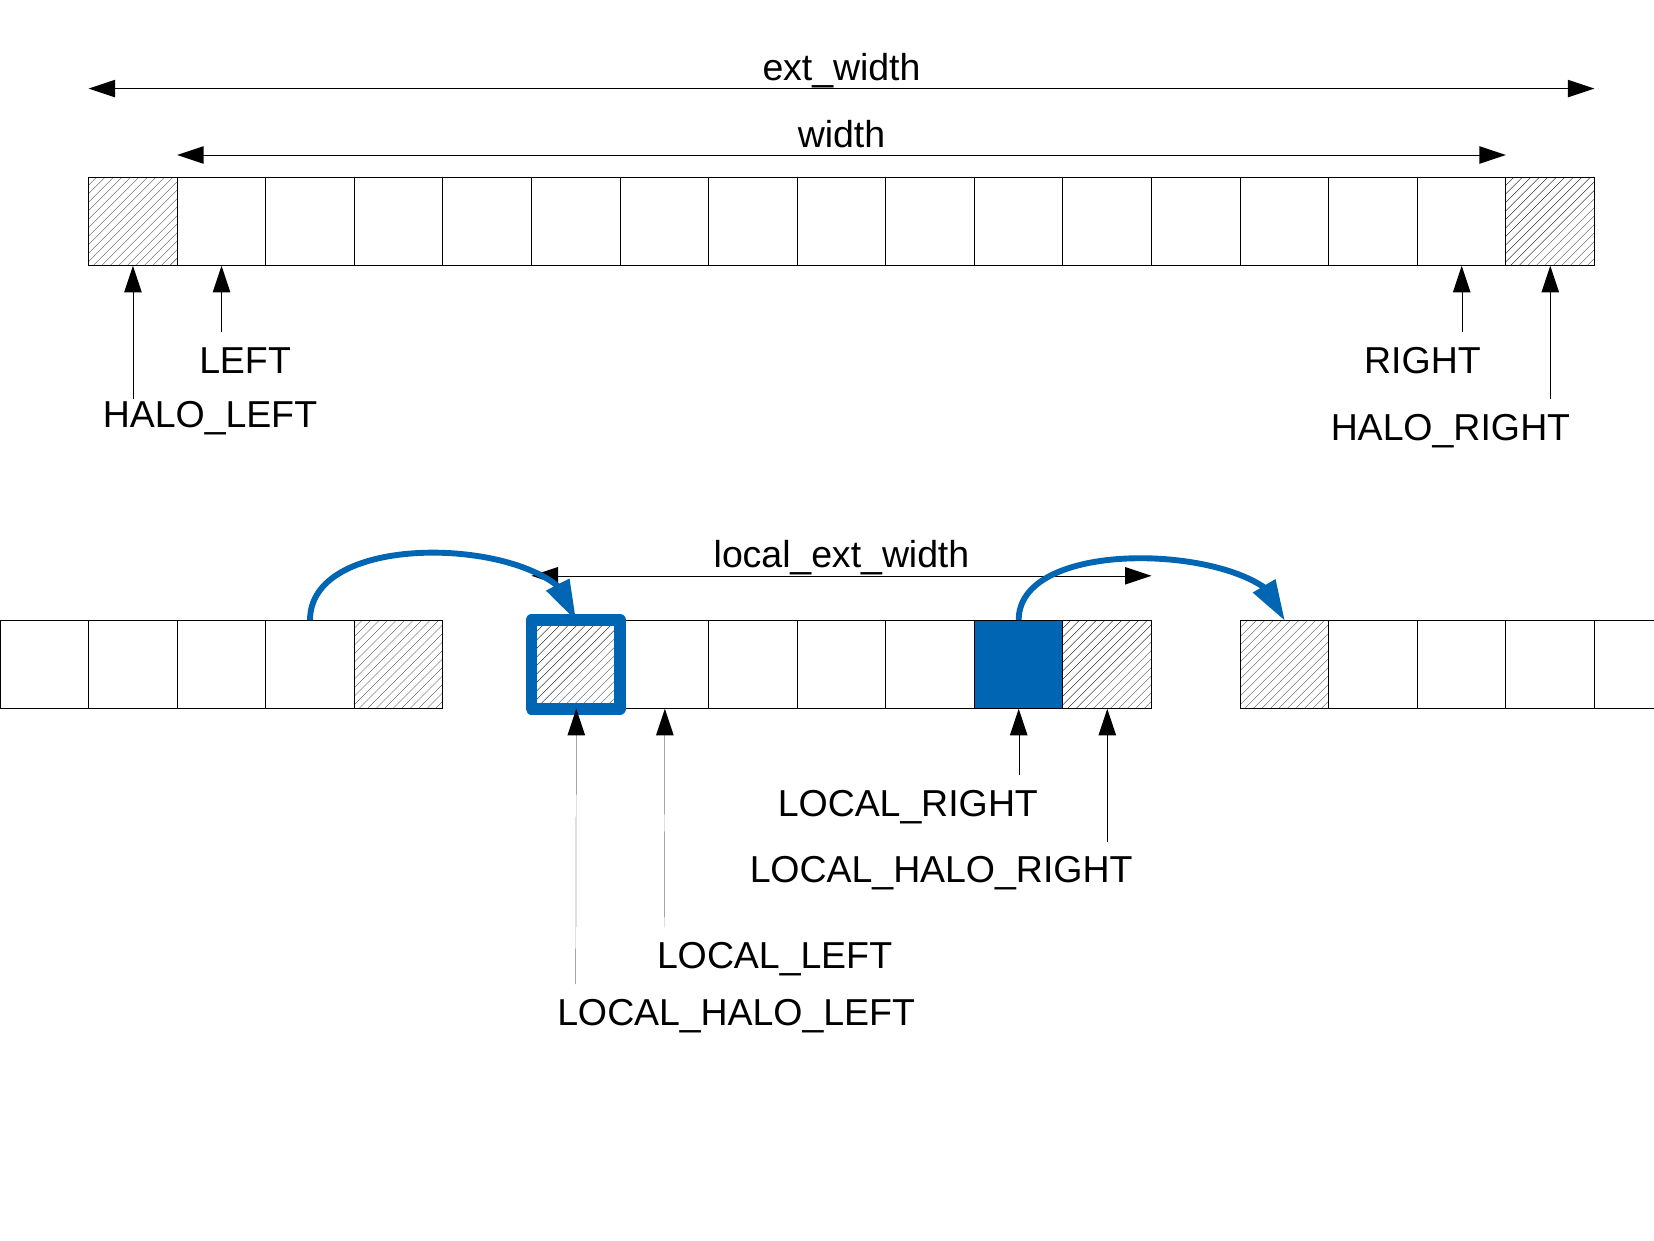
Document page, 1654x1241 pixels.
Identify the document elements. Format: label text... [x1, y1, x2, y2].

text_box [1240, 620, 1654, 709]
text_box [537, 626, 614, 703]
text_box RIGHT [1345, 332, 1501, 398]
text_box LOCAL_RIGHT [752, 775, 1063, 832]
text_box LEFT [184, 332, 307, 389]
text_box LOCAL_HALO_LEFT [542, 984, 931, 1041]
text_box [0, 620, 443, 709]
text_box HALO_LEFT [88, 386, 333, 443]
text_box HALO_RIGHT [1306, 398, 1595, 456]
text_box LOCAL_HALO_RIGHT [730, 841, 1152, 899]
text_box [88, 177, 1595, 266]
text_box LOCAL_LEFT [642, 927, 908, 985]
text_box [626, 620, 1152, 709]
